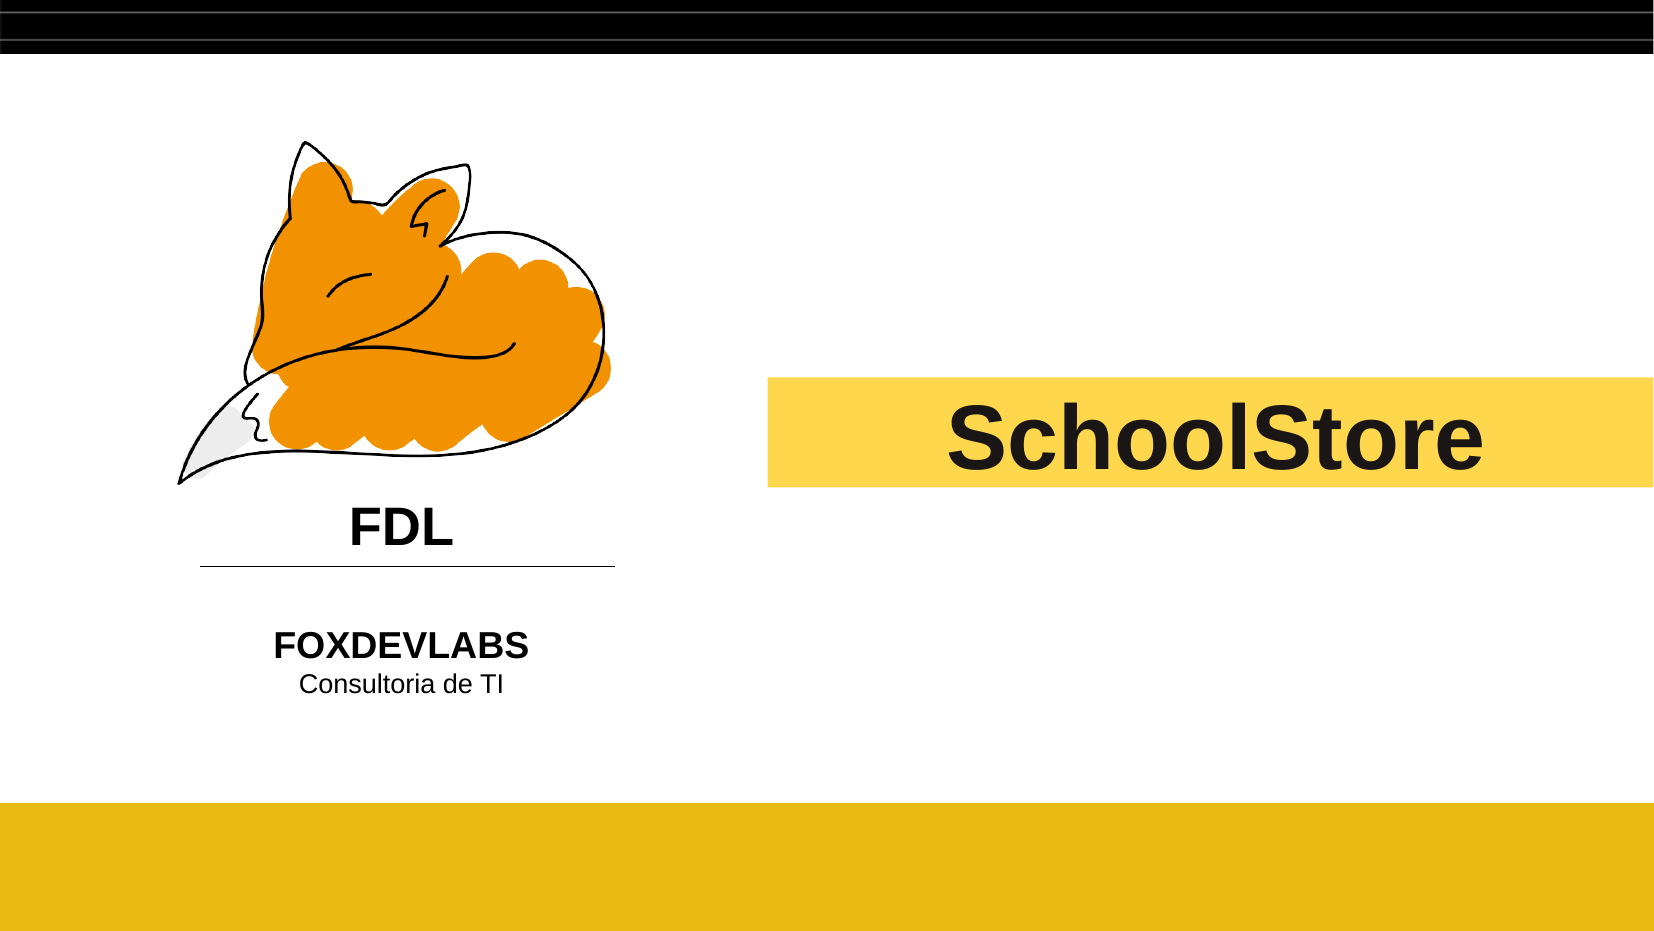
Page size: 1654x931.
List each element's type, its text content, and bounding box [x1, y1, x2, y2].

text_box FDL FOXDEVLABS Consultoria de TI [118, 484, 685, 707]
text_box SchoolStore [767, 377, 1654, 488]
text_box [0, 803, 1654, 931]
picture [177, 141, 611, 484]
picture [0, 0, 1654, 54]
